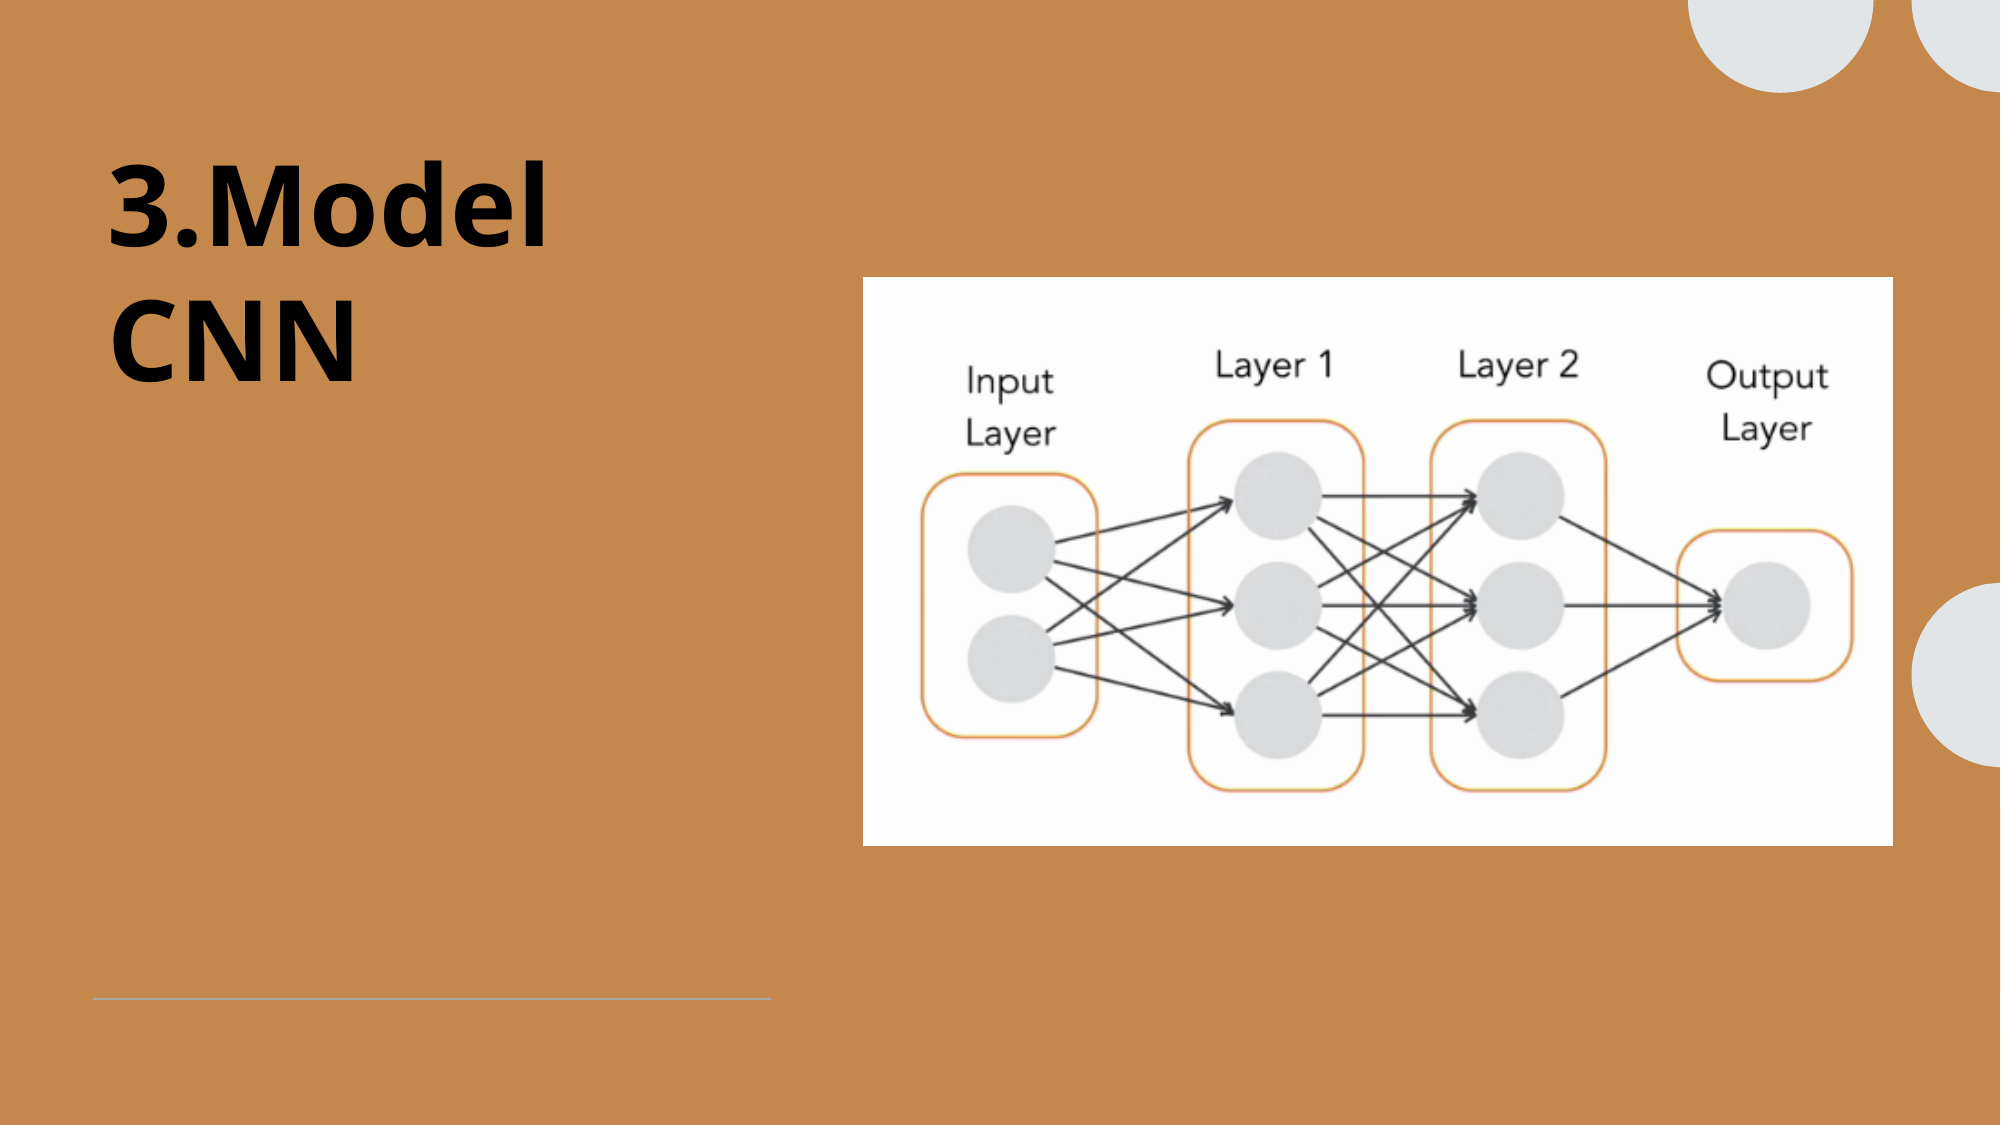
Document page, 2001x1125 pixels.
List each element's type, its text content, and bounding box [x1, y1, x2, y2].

text_box [0, 0, 2000, 1125]
title 3.Model CNN [92, 126, 771, 597]
picture [863, 277, 1893, 847]
